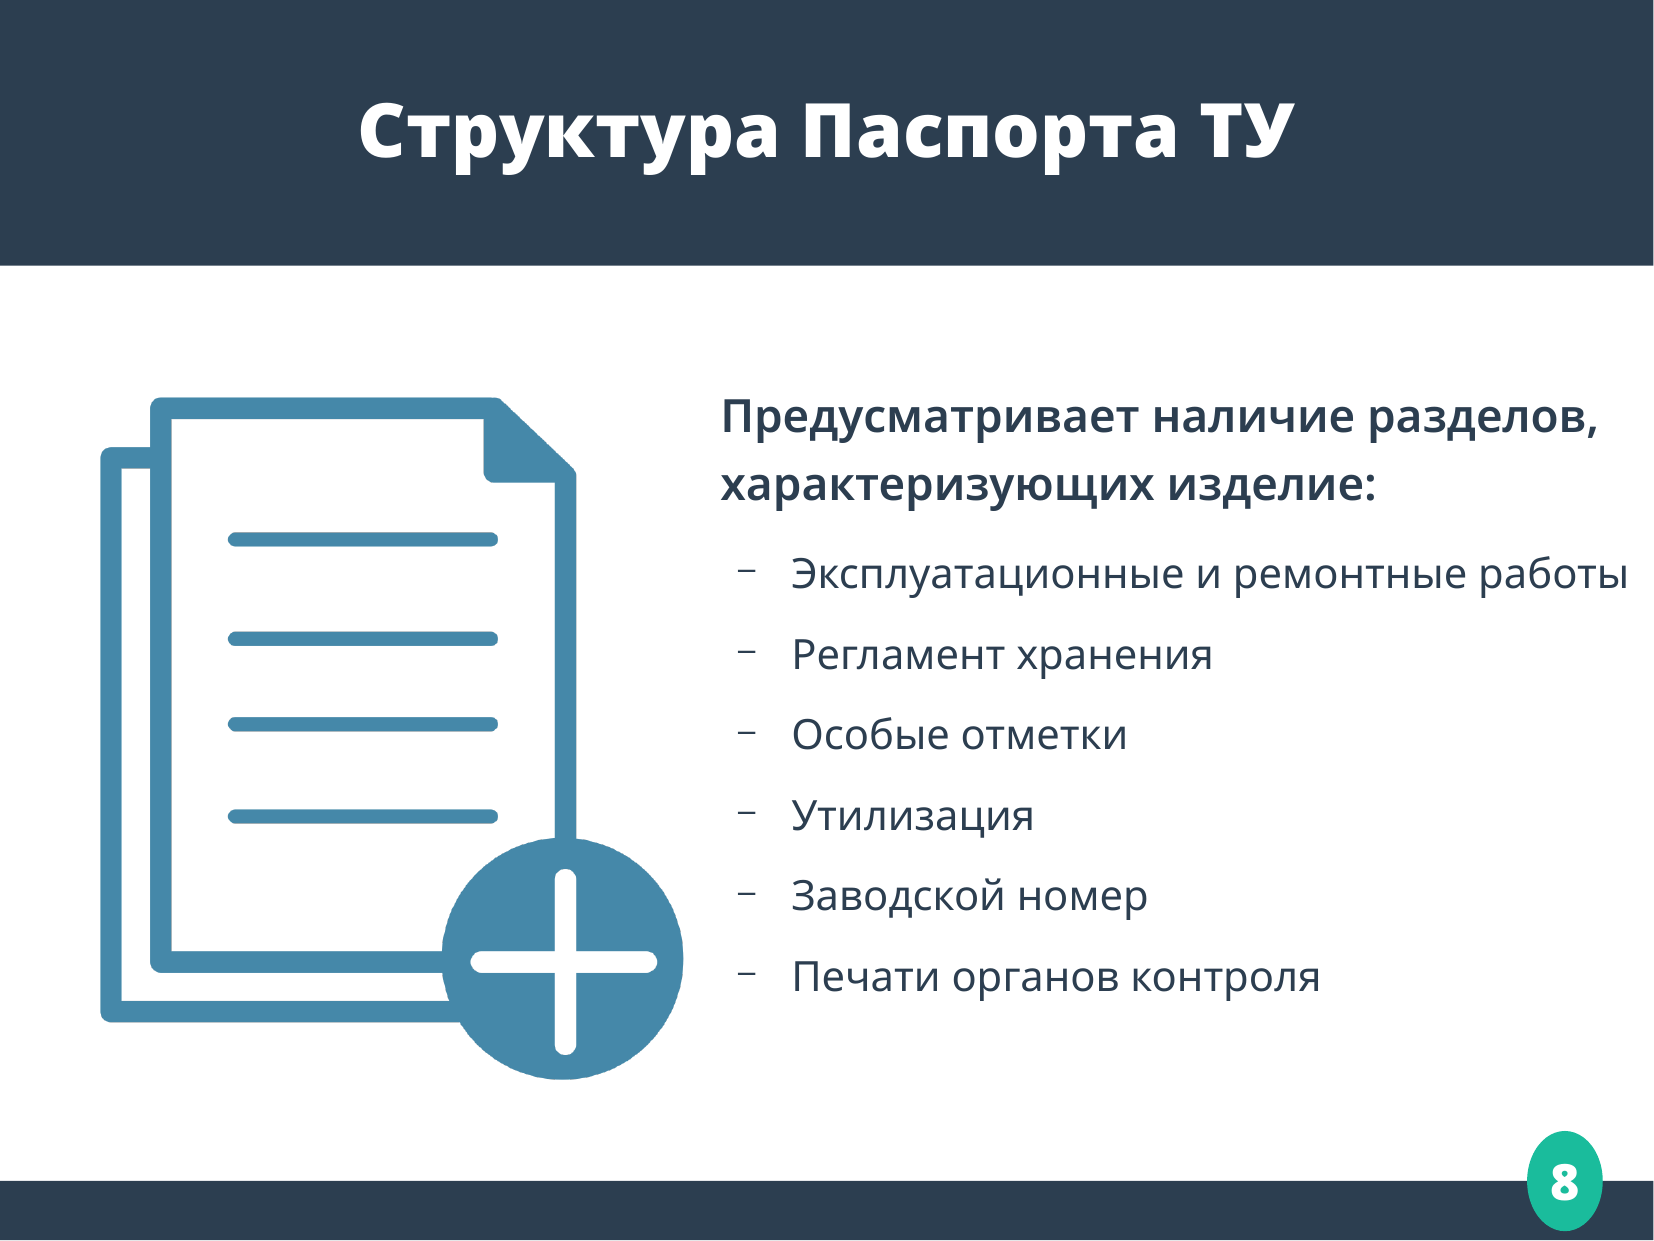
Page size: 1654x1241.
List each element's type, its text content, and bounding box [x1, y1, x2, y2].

list Предусматривает наличие разделов, характеризующих изделие: Эксплуатационные и ремонтные работы Регламент хранения Особые отметки Утилизация Заводской номер Печати органов контроля [649, 383, 1654, 1063]
title Структура Паспорта ТУ [58, 49, 1595, 207]
picture [29, 383, 739, 1093]
